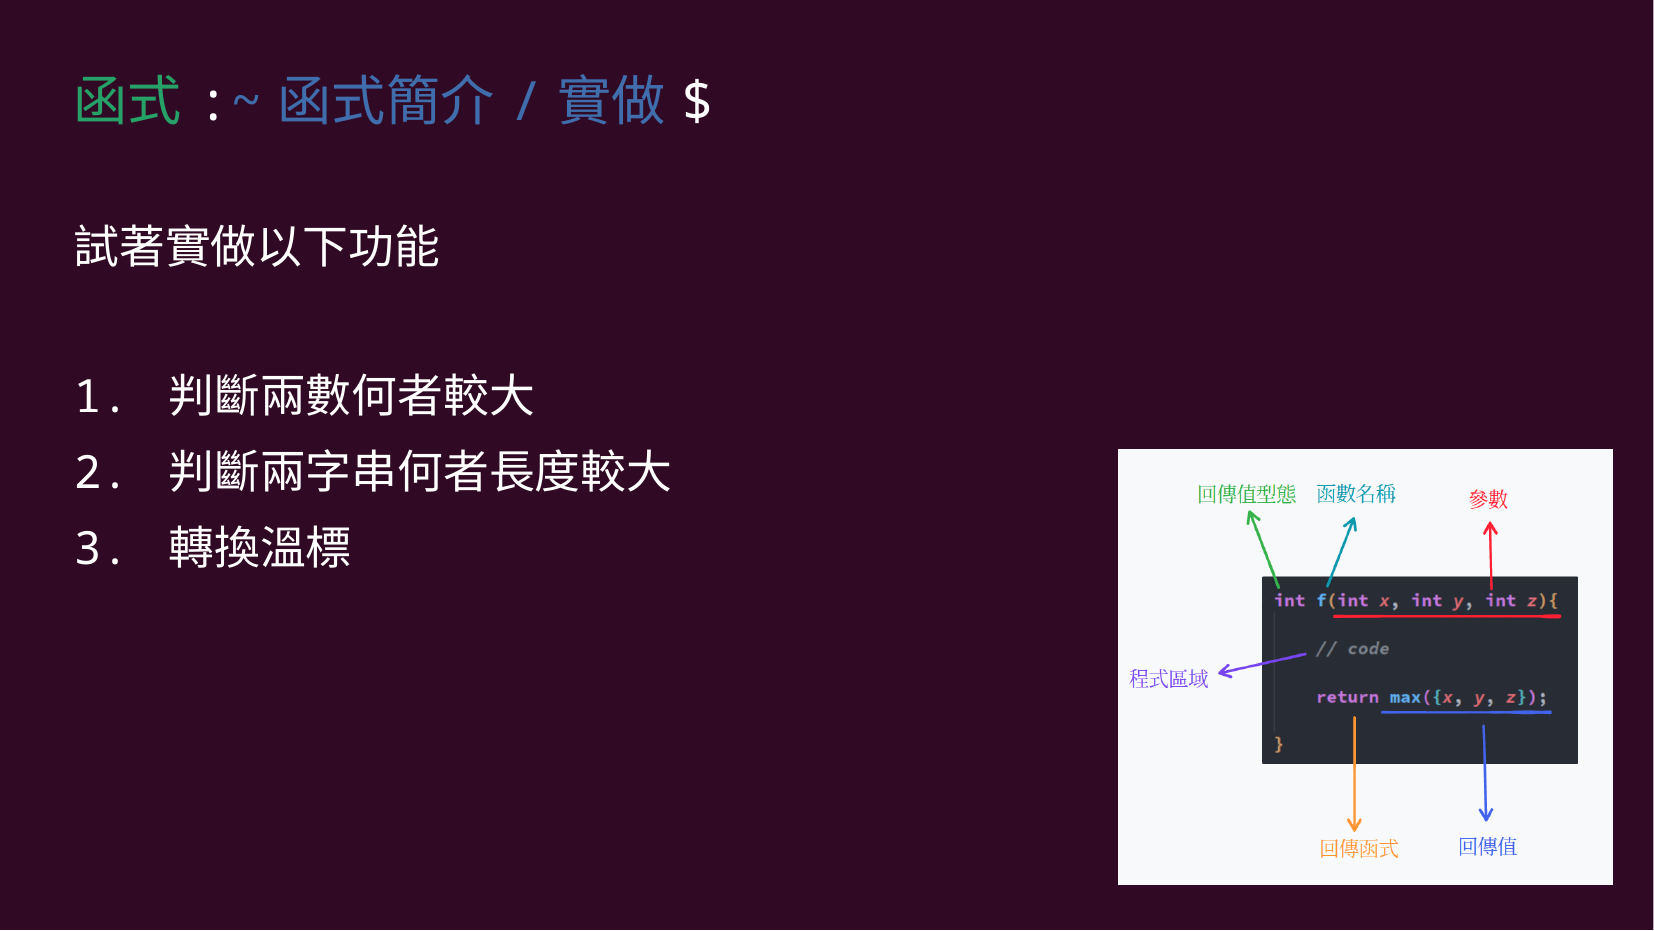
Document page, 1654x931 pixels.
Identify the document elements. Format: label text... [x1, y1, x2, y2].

text_box 試著實做以下功能 1. 判斷兩數何者較大 2. 判斷兩字串何者長度較大 3. 轉換溫標 [59, 193, 1088, 672]
picture [1118, 449, 1613, 885]
text_box 函式:~函式簡介/實做$ [59, 55, 1201, 139]
